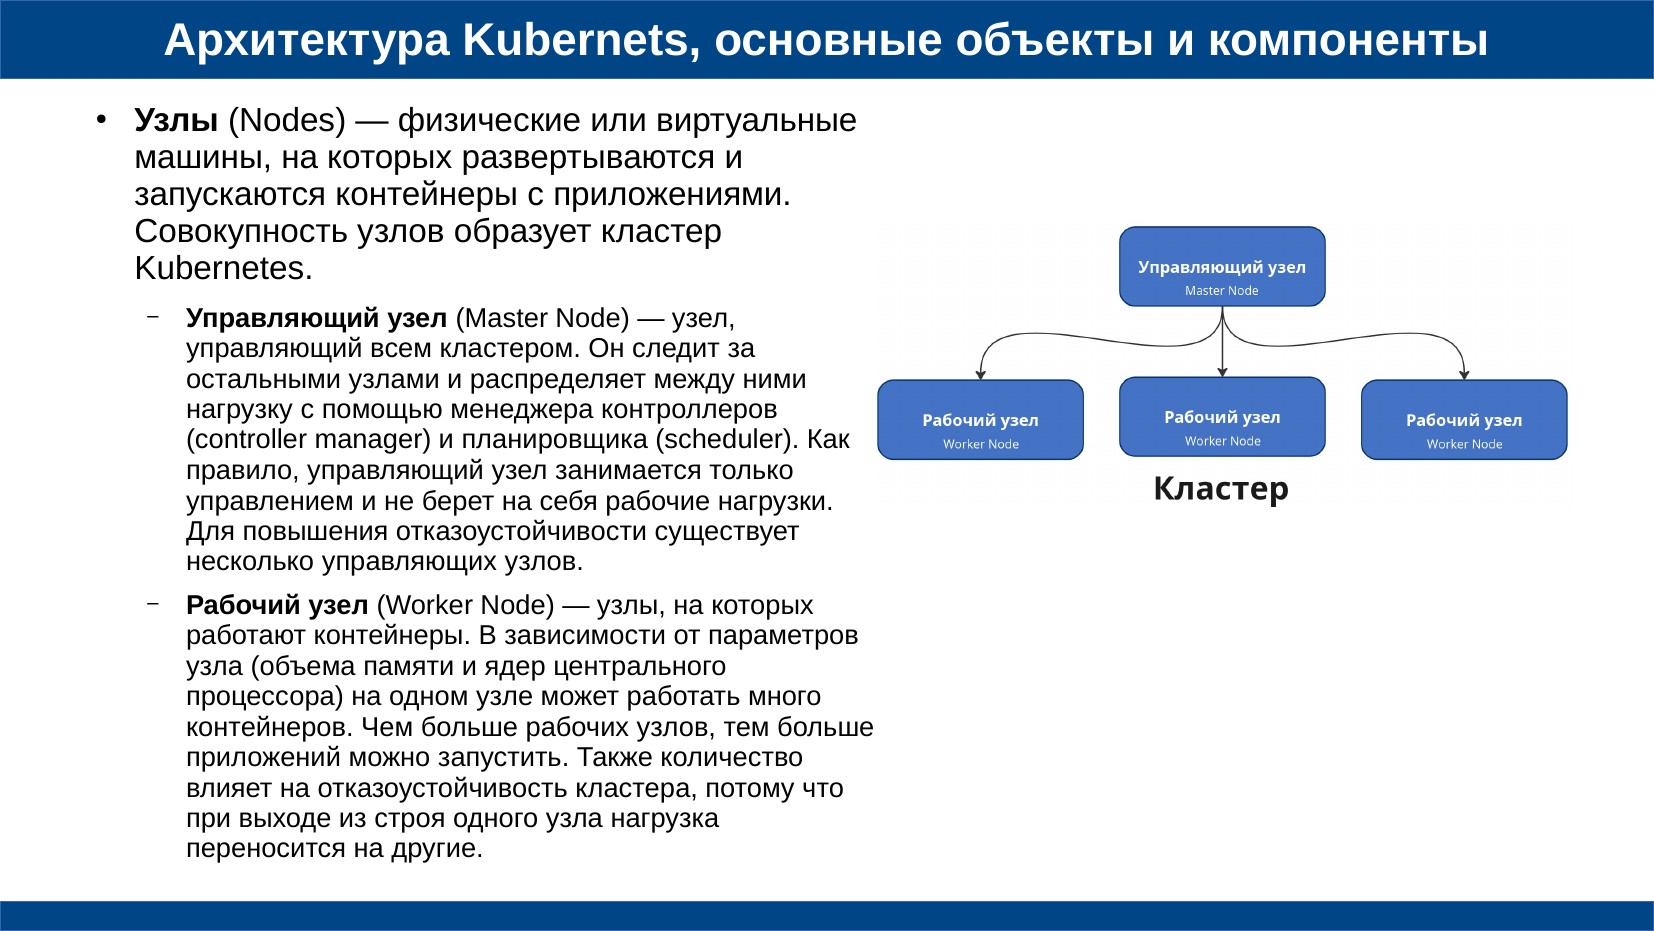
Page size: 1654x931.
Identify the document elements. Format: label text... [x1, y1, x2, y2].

list Узлы (Nodes) — физические или виртуальные машины, на которых развертываются и запускаются контейнеры с приложениями. Совокупность узлов образует кластер Kubernetes. Управляющий узел (Master Node) — узел, управляющий всем кластером. Он следит за остальными узлами и распределяет между ними нагрузку с помощью менеджера контроллеров (controller manager) и планировщика (scheduler). Как правило, управляющий узел занимается только управлением и не берет на себя рабочие нагрузки. Для повышения отказоустойчивости существует несколько управляющих узлов. Рабочий узел (Worker Node) — узлы, на которых работают контейнеры. В зависимости от параметров узла (объема памяти и ядер центрального процессора) на одном узле может работать много контейнеров. Чем больше рабочих узлов, тем больше приложений можно запустить. Также количество влияет на отказоустойчивость кластера, потому что при выходе из строя одного узла нагрузка переносится на другие. [82, 101, 886, 871]
title Архитектура Kubernets, основные объекты и компоненты [0, 0, 1654, 79]
picture [873, 220, 1572, 511]
